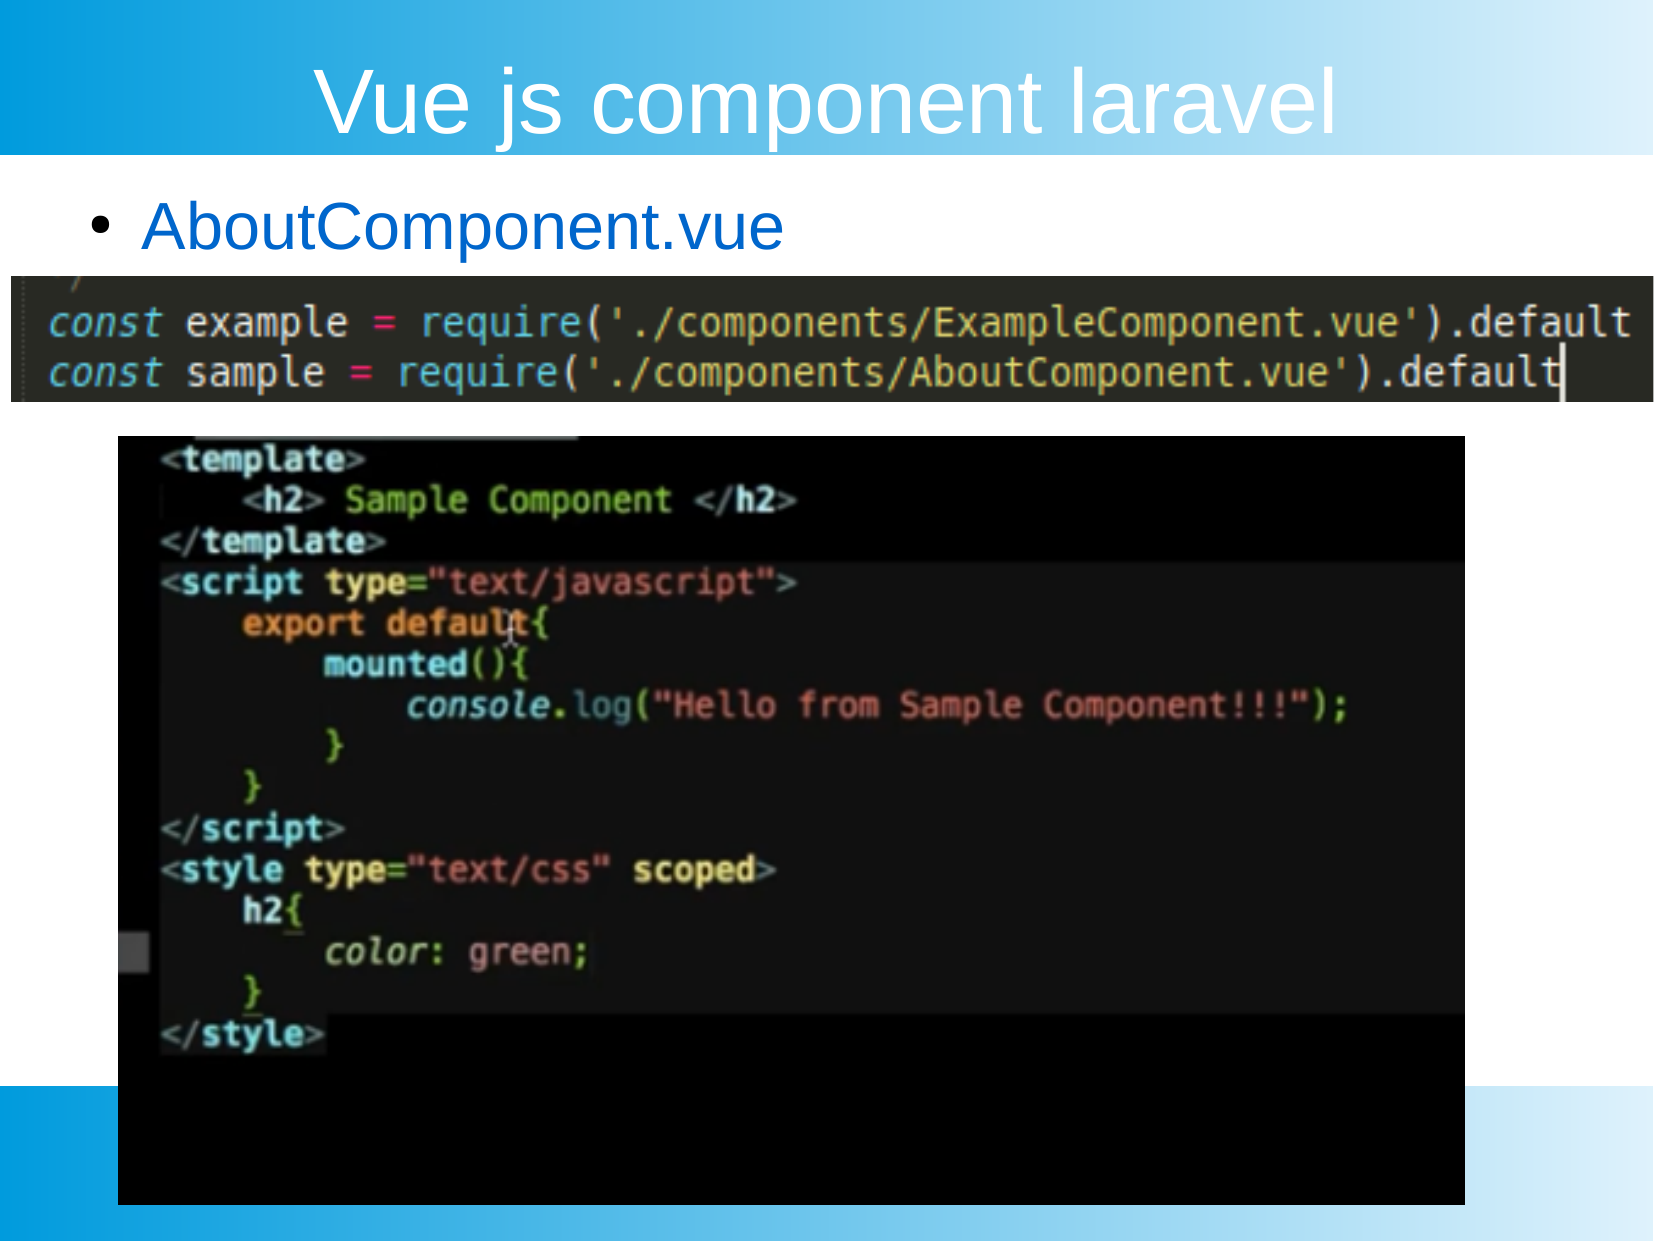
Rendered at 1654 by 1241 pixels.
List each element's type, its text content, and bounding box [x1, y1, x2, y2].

title Vue js component laravel [82, 49, 1571, 155]
picture [118, 436, 1465, 1241]
picture [11, 276, 1654, 402]
list AboutComponent.vue [70, 402, 1560, 1205]
list AboutComponent.vue [70, 188, 1560, 276]
